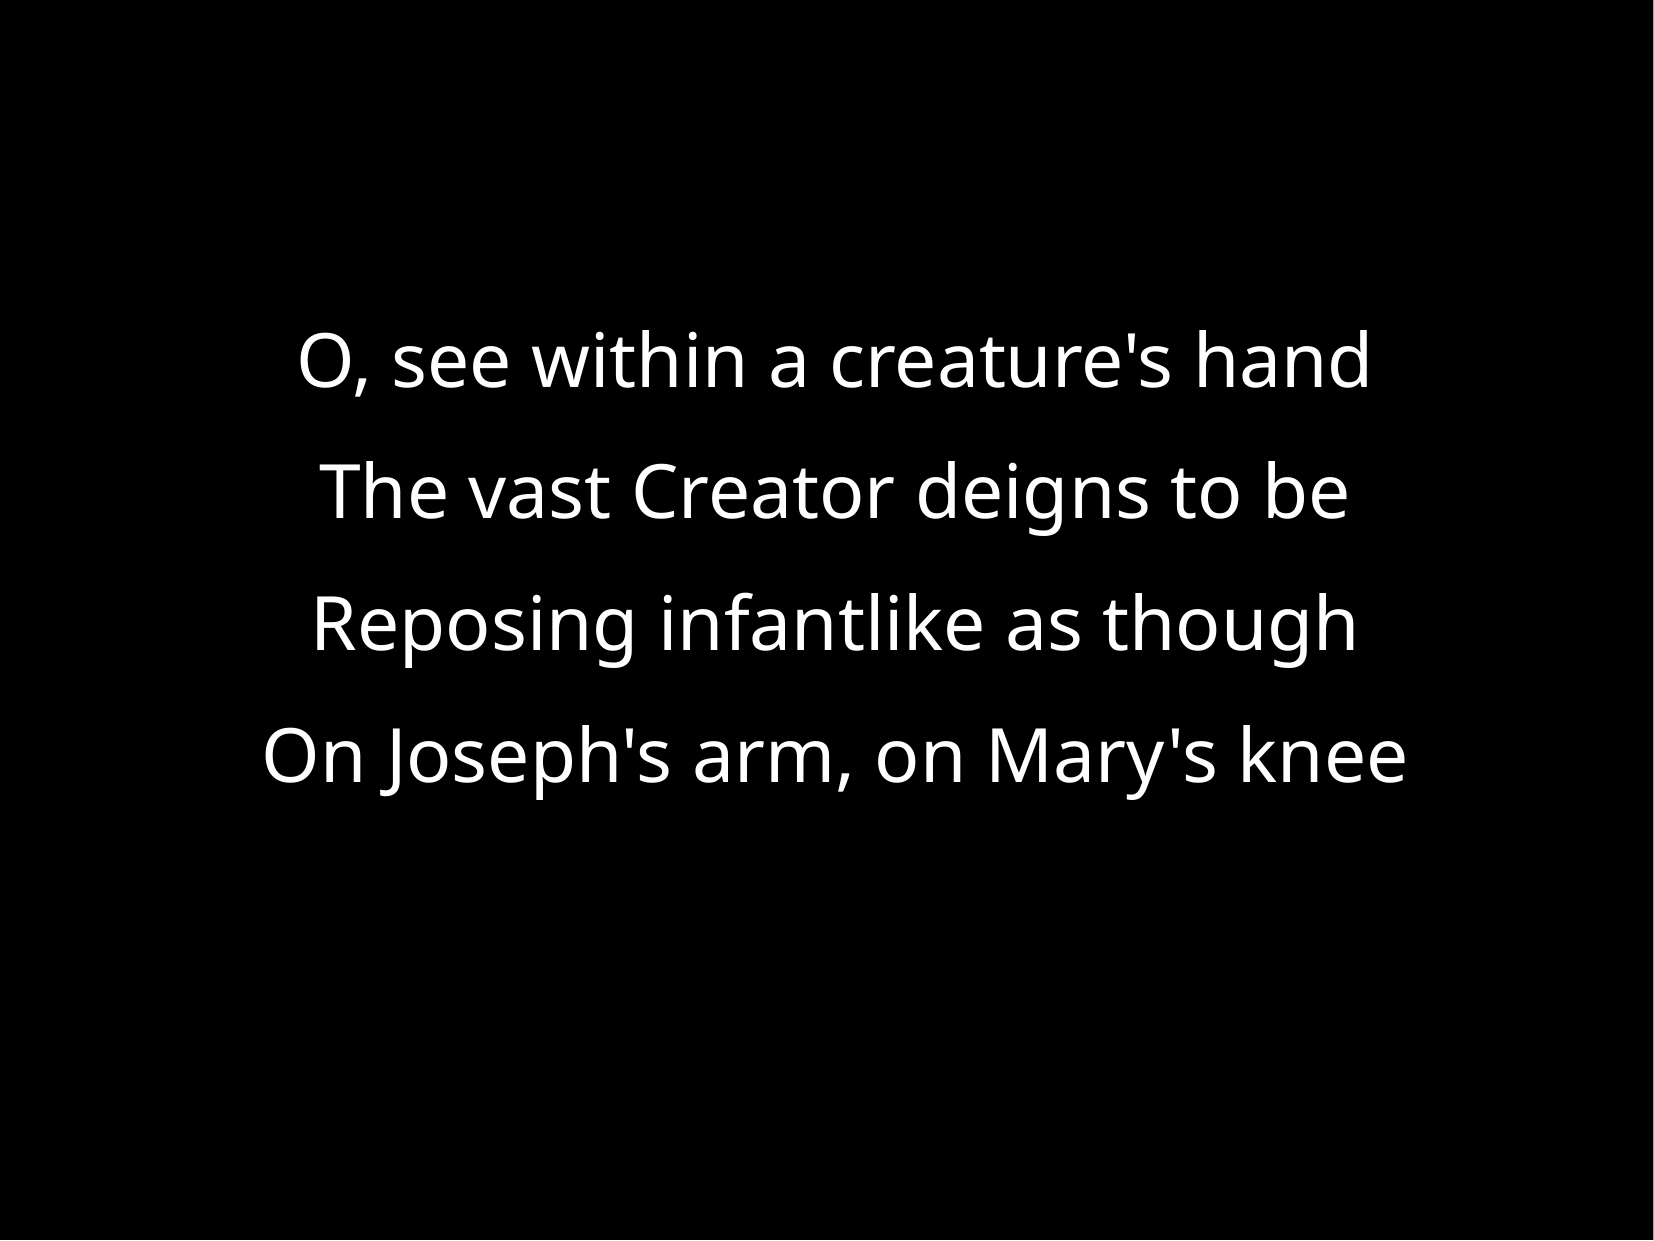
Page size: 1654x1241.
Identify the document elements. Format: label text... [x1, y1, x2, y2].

list O, see within a creature's hand The vast Creator deigns to be Reposing infantlike as though On Joseph's arm, on Mary's knee [0, 307, 1654, 1027]
